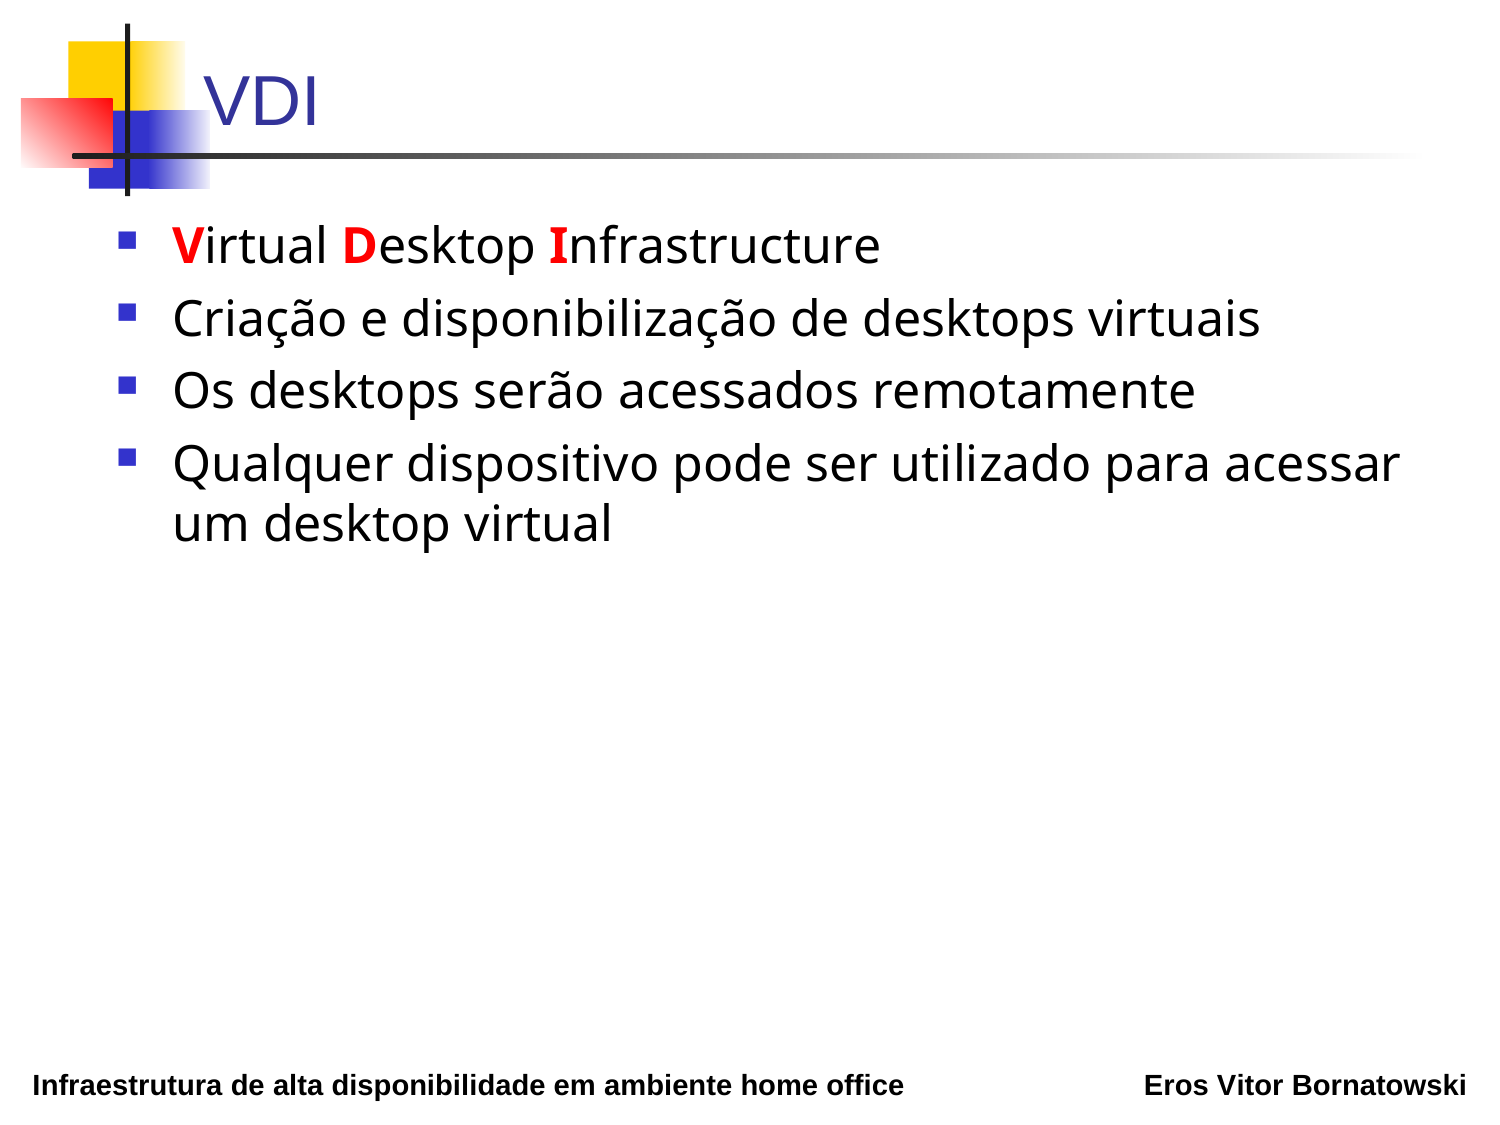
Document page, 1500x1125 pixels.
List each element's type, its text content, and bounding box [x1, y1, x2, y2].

title VDI [188, 46, 1468, 149]
list Virtual Desktop Infrastructure Criação e disponibilização de desktops virtuais Os desktops serão acessados remotamente Qualquer dispositivo pode ser utilizado para acessar um desktop virtual [100, 206, 1447, 1024]
